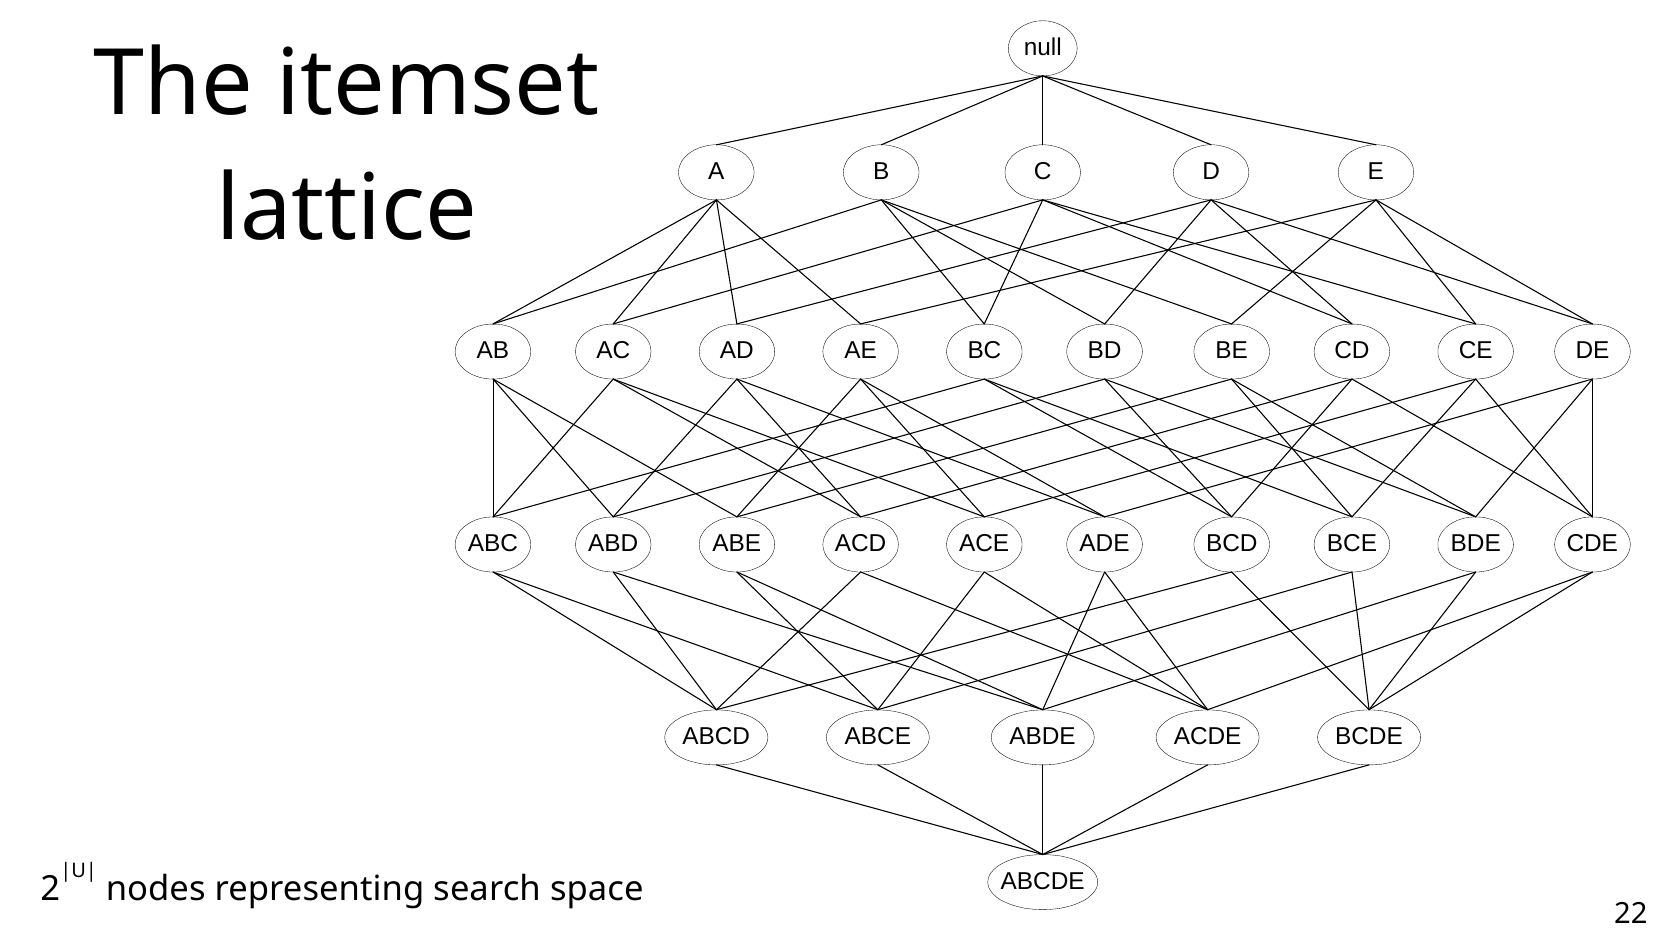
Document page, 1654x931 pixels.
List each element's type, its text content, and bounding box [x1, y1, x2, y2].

list 2|U| nodes representing search space [40, 856, 794, 912]
picture [453, 18, 1633, 911]
title The itemset lattice [0, 1, 694, 282]
